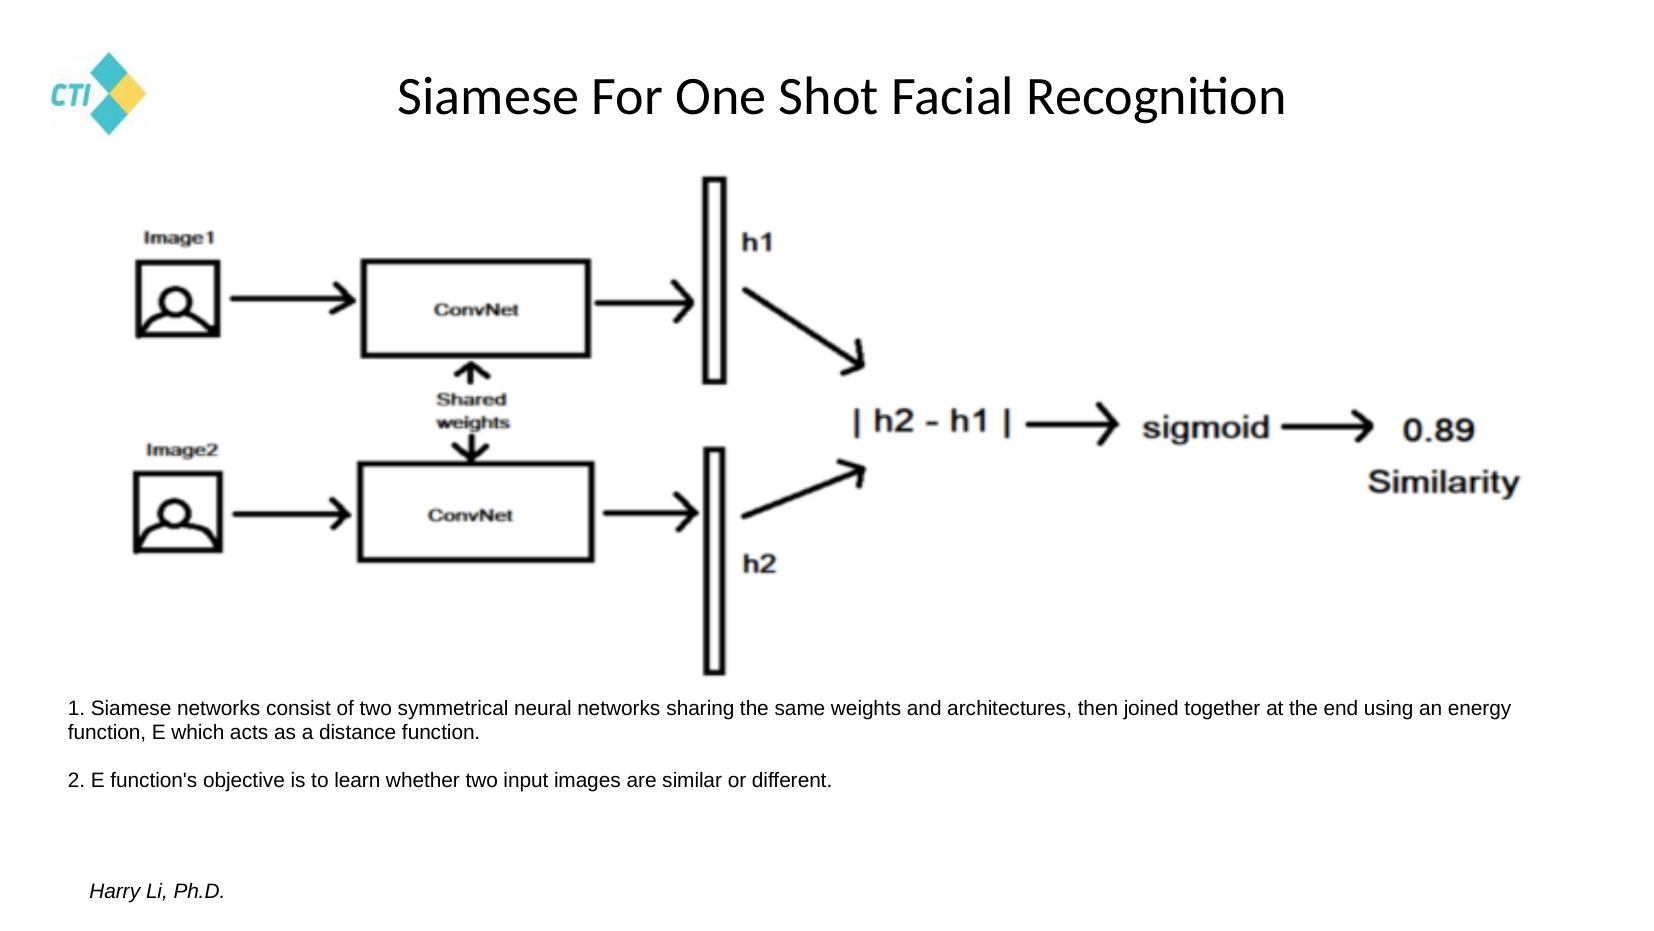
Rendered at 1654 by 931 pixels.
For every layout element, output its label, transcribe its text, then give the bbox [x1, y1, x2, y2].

text_box Harry Li, Ph.D. [74, 870, 241, 910]
text_box Siamese For One Shot Facial Recognition [214, 53, 1471, 150]
picture [123, 150, 1529, 689]
text_box 1. Siamese networks consist of two symmetrical neural networks sharing the same weights and architectures, then joined together at the end using an energy function, E which acts as a distance function. 2. E function's objective is to learn whether two input images are similar or different. [53, 689, 1545, 800]
picture [51, 47, 150, 138]
